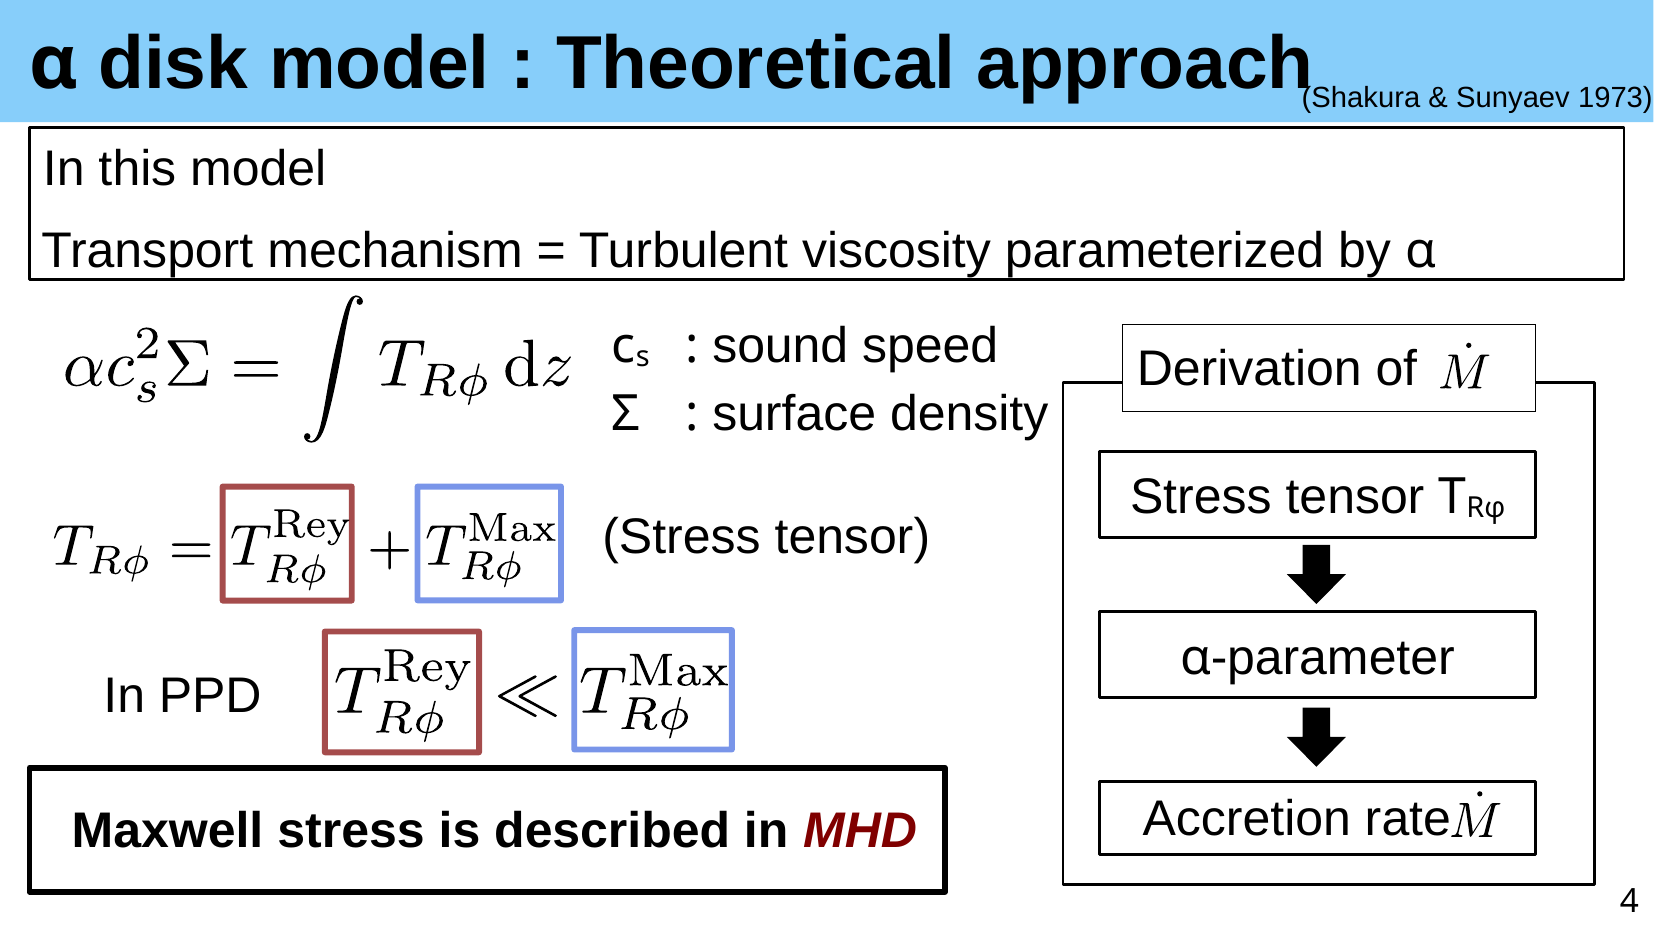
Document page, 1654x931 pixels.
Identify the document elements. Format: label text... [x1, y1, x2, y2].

text_box [578, 652, 728, 739]
text_box Maxwell stress is described in MHD [29, 767, 945, 892]
text_box Transport mechanism = Turbulent viscosity parameterized by α [29, 206, 1625, 280]
text_box Accretion rate [1099, 781, 1536, 855]
text_box Stress tensor TRφ [1099, 456, 1536, 532]
text_box (Stress tensor) [587, 500, 945, 572]
text_box [421, 512, 556, 588]
text_box [226, 509, 348, 591]
text_box Derivation of [1122, 324, 1536, 412]
text_box [1451, 791, 1501, 837]
text_box [1286, 544, 1346, 605]
title α disk model : Theoretical approach [0, 0, 1654, 119]
text_box [483, 652, 571, 739]
text_box In PPD [88, 659, 282, 731]
text_box [355, 512, 414, 588]
text_box cs : sound speed Σ : surface density [597, 301, 1067, 432]
text_box In this model [29, 127, 1625, 206]
text_box [53, 512, 219, 588]
list (Shakura & Sunyaev 1973) [1240, 59, 1654, 119]
text_box [65, 295, 571, 443]
text_box [1440, 342, 1490, 389]
text_box α-parameter [1099, 617, 1536, 693]
text_box [1286, 707, 1346, 767]
text_box [335, 649, 476, 743]
